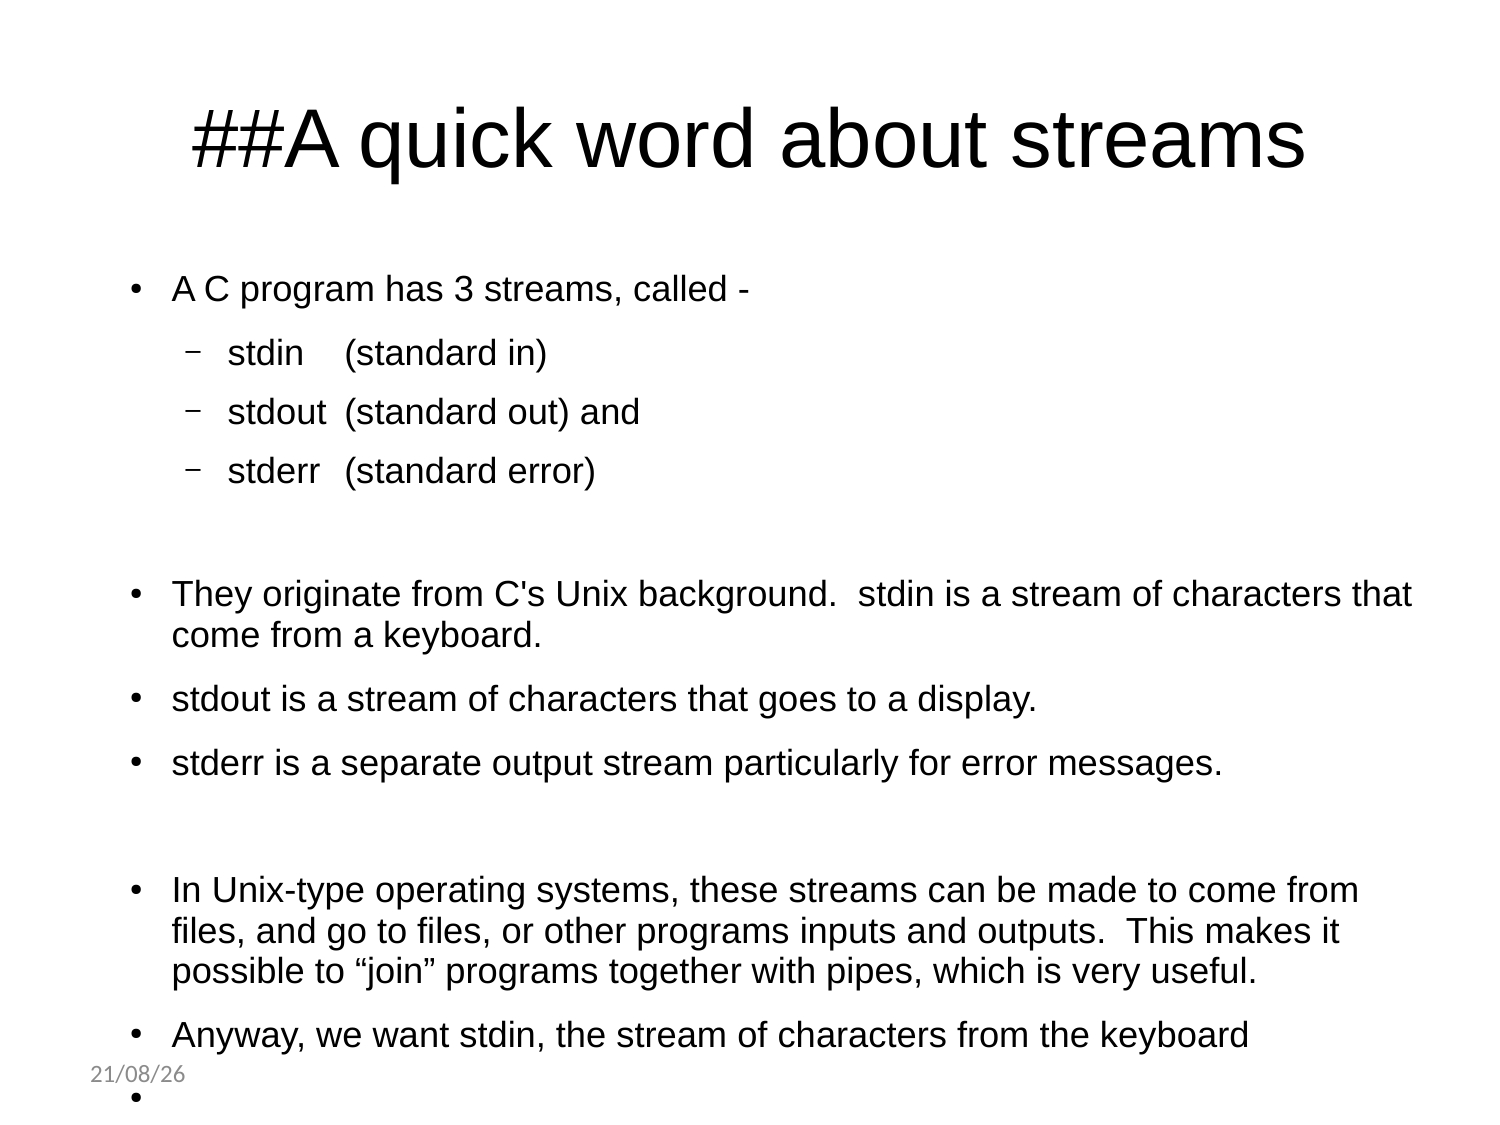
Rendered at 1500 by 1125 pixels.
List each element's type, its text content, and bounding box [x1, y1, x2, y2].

title ##A quick word about streams [75, 44, 1425, 233]
list A C program has 3 streams, called - stdin (standard in) stdout (standard out) and stderr (standard error) They originate from C's Unix background. stdin is a stream of characters that come from a keyboard. stdout is a stream of characters that goes to a display. stderr is a separate output stream particularly for error messages. In Unix-type operating systems, these streams can be made to come from files, and go to files, or other programs inputs and outputs. This makes it possible to “join” programs together with pipes, which is very useful. Anyway, we want stdin, the stream of characters from the keyboard [115, 268, 1436, 1061]
